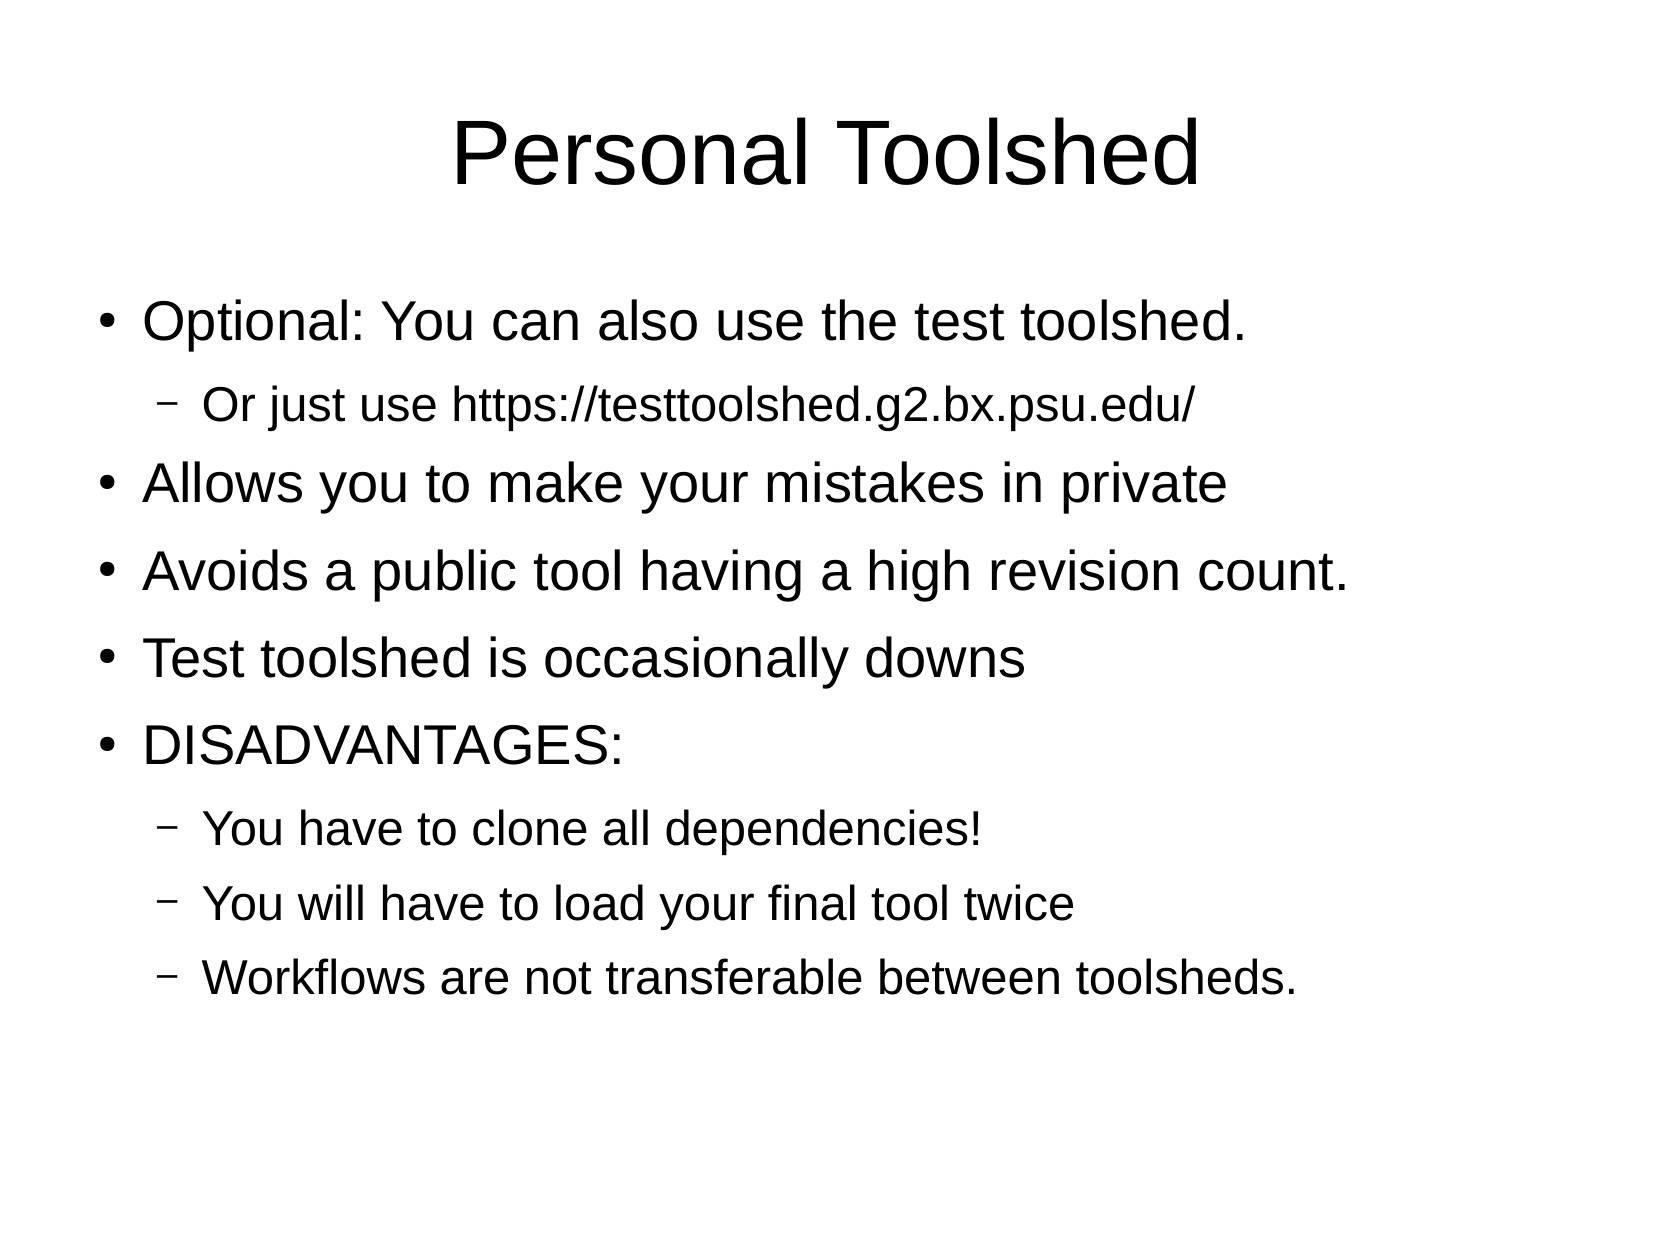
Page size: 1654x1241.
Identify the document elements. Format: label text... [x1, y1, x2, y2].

list Optional: You can also use the test toolshed. Or just use https://testtoolshed.g2.bx.psu.edu/ Allows you to make your mistakes in private Avoids a public tool having a high revision count. Test toolshed is occasionally downs DISADVANTAGES: You have to clone all dependencies! You will have to load your final tool twice Workflows are not transferable between toolsheds. [82, 290, 1571, 1010]
title Personal Toolshed [82, 49, 1571, 257]
